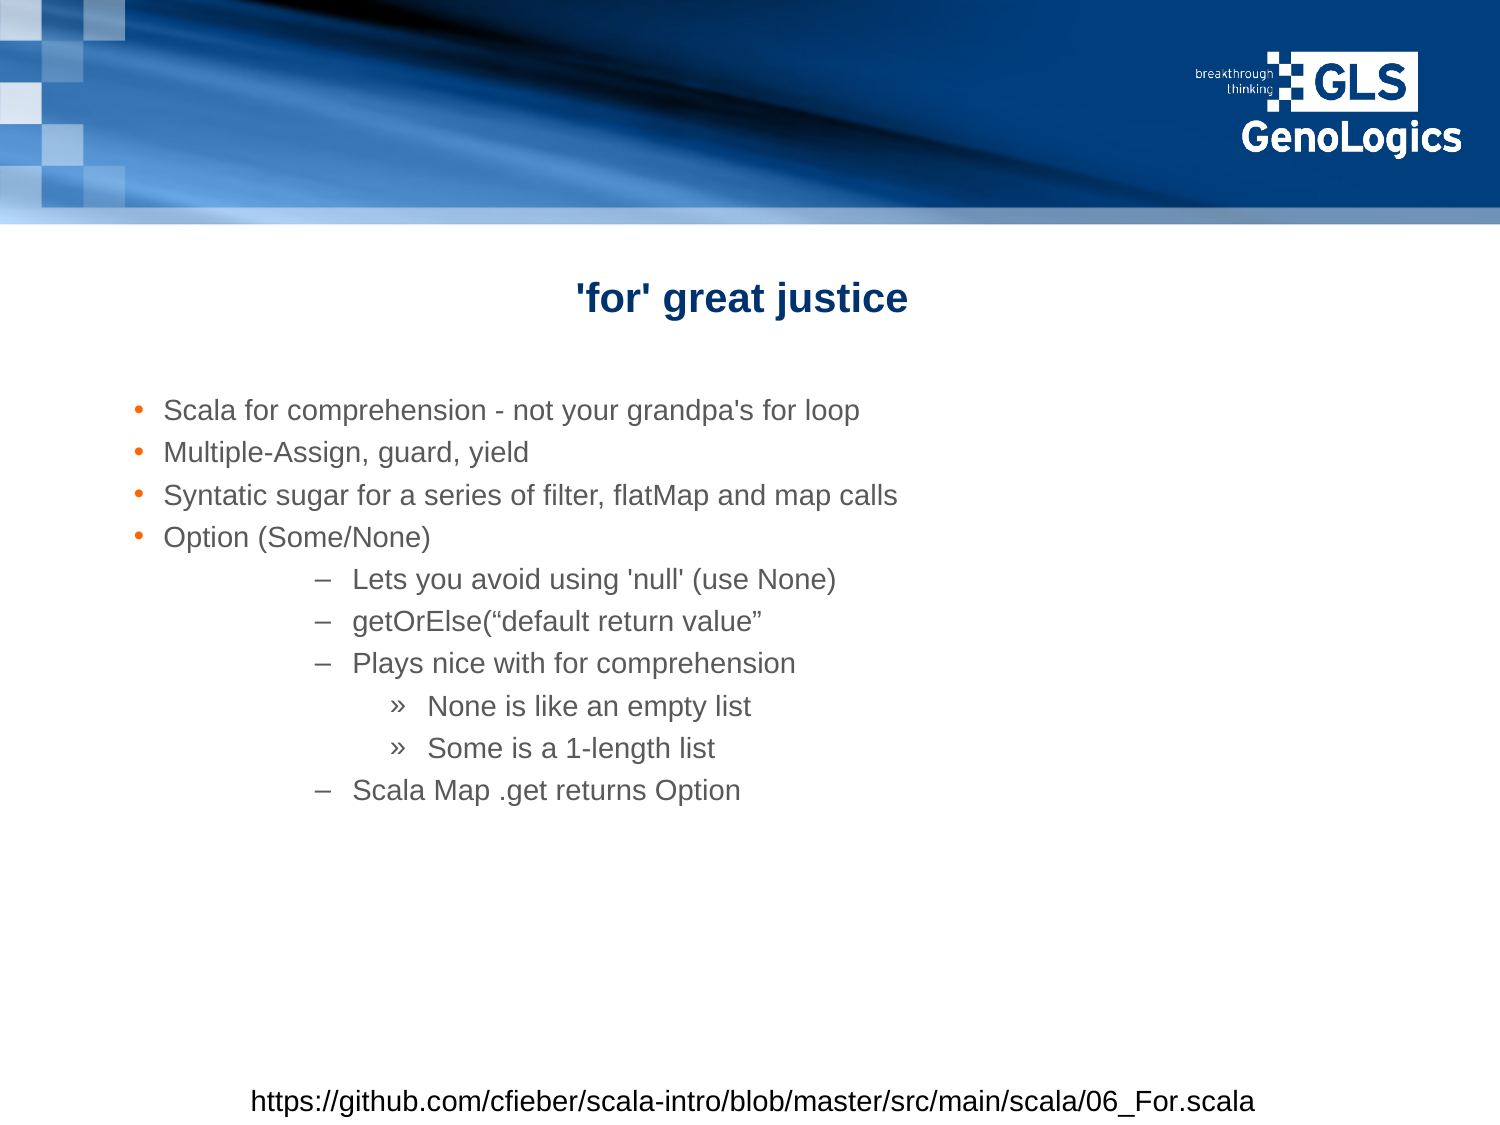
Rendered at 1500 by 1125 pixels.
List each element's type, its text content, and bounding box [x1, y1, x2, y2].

picture [0, 0, 1500, 1125]
list Scala for comprehension - not your grandpa's for loop Multiple-Assign, guard, yield Syntatic sugar for a series of filter, flatMap and map calls Option (Some/None) Lets you avoid using 'null' (use None) getOrElse(“default return value” Plays nice with for comprehension None is like an empty list Some is a 1-length list Scala Map .get returns Option [75, 383, 1426, 961]
text_box https://github.com/cfieber/scala-intro/blob/master/src/main/scala/06_For.scala [235, 1075, 1265, 1125]
title 'for' great justice [67, 229, 1418, 363]
